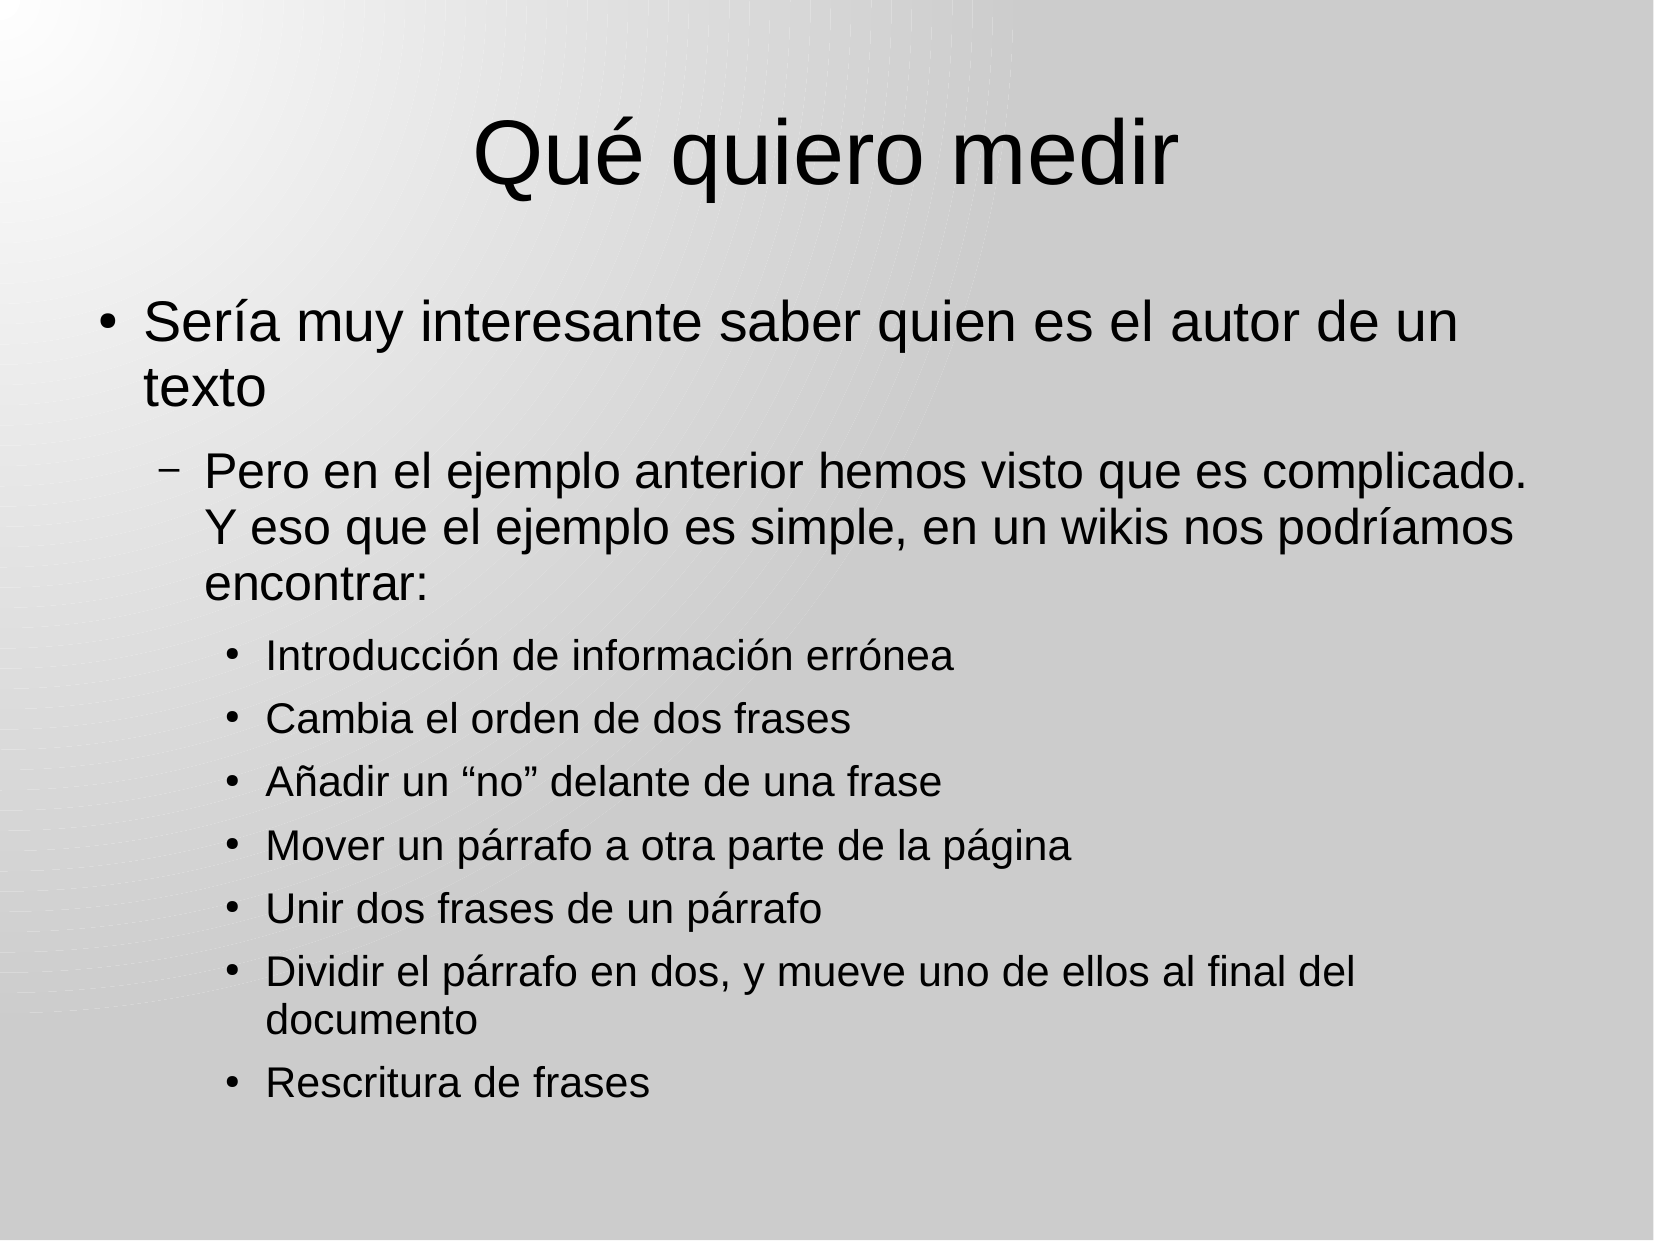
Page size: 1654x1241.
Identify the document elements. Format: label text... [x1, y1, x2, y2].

title Qué quiero medir [82, 49, 1571, 257]
list Sería muy interesante saber quien es el autor de un texto Pero en el ejemplo anterior hemos visto que es complicado. Y eso que el ejemplo es simple, en un wikis nos podríamos encontrar: Introducción de información errónea Cambia el orden de dos frases Añadir un “no” delante de una frase Mover un párrafo a otra parte de la página Unir dos frases de un párrafo Dividir el párrafo en dos, y mueve uno de ellos al final del documento Rescritura de frases [82, 290, 1538, 1109]
